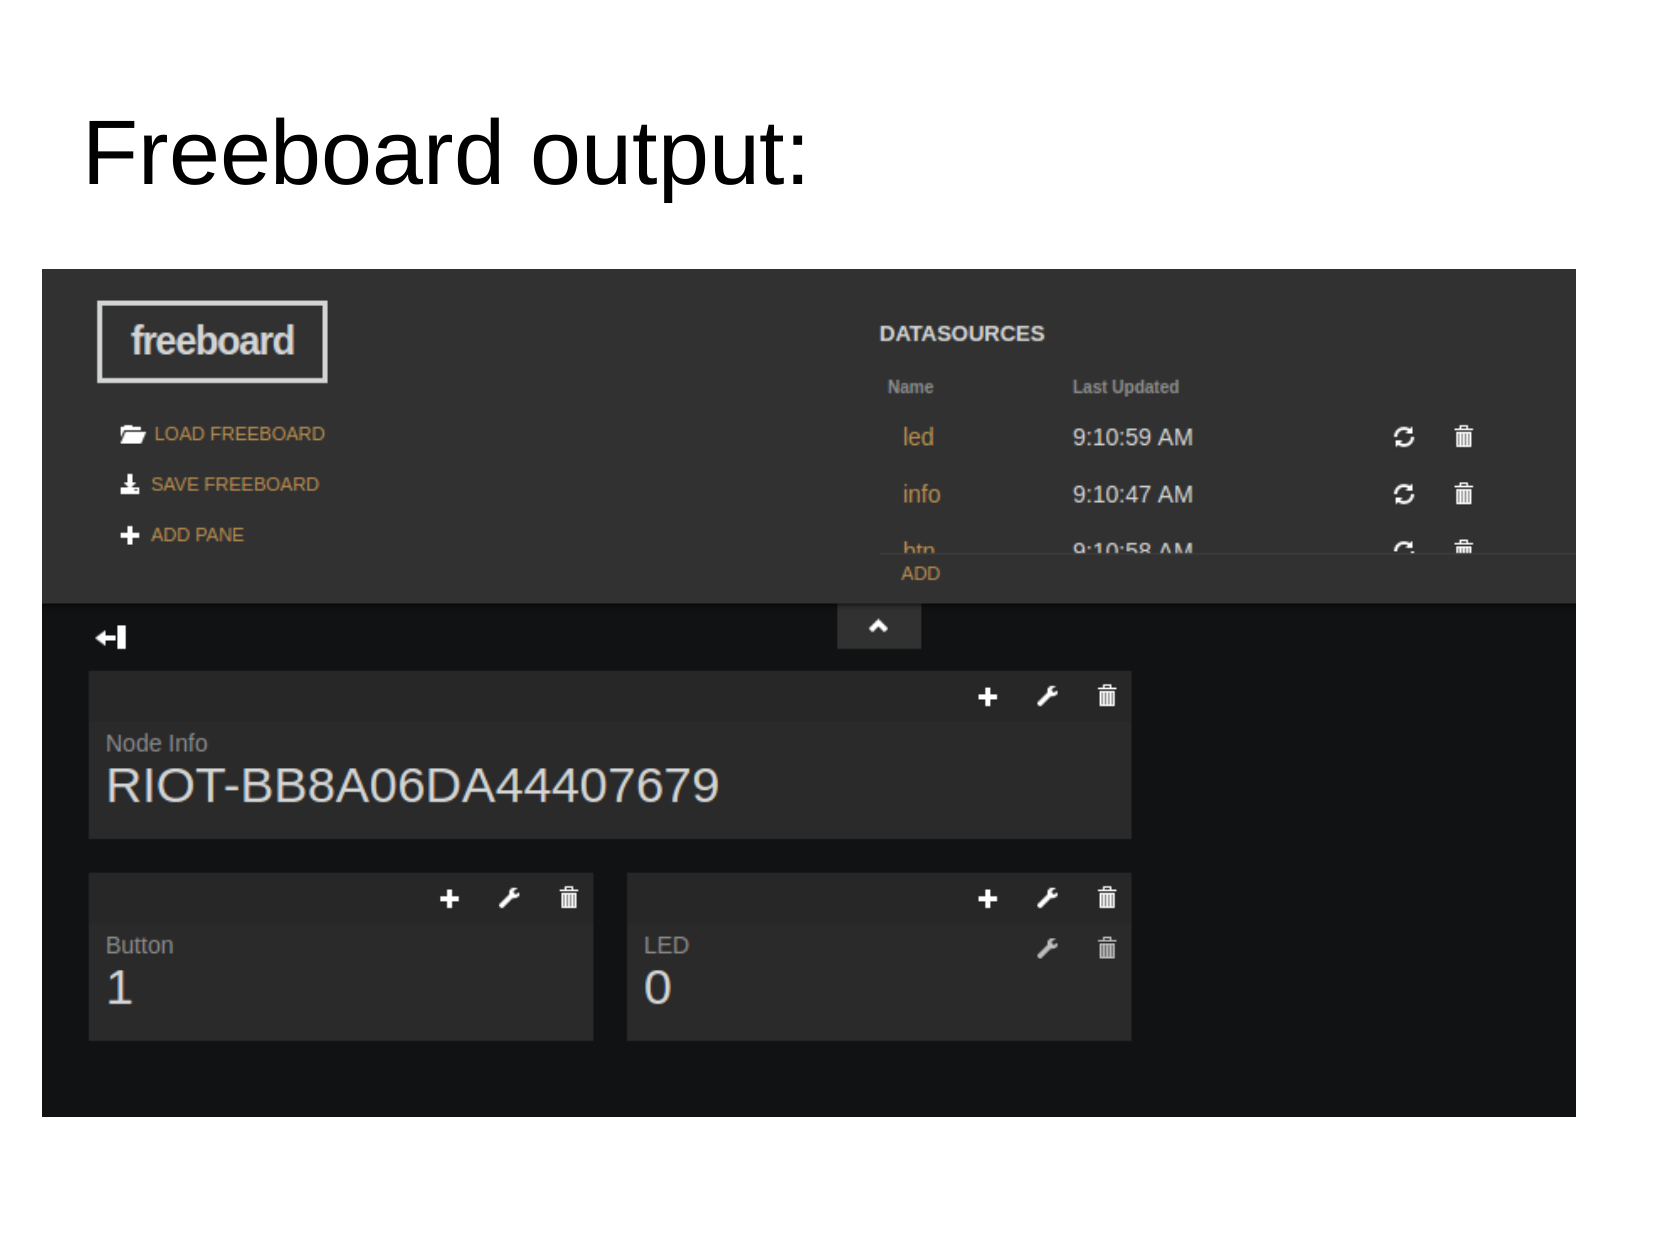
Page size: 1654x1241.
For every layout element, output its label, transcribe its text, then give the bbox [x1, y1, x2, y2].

picture [42, 269, 1576, 1117]
title Freeboard output: [82, 49, 1571, 257]
